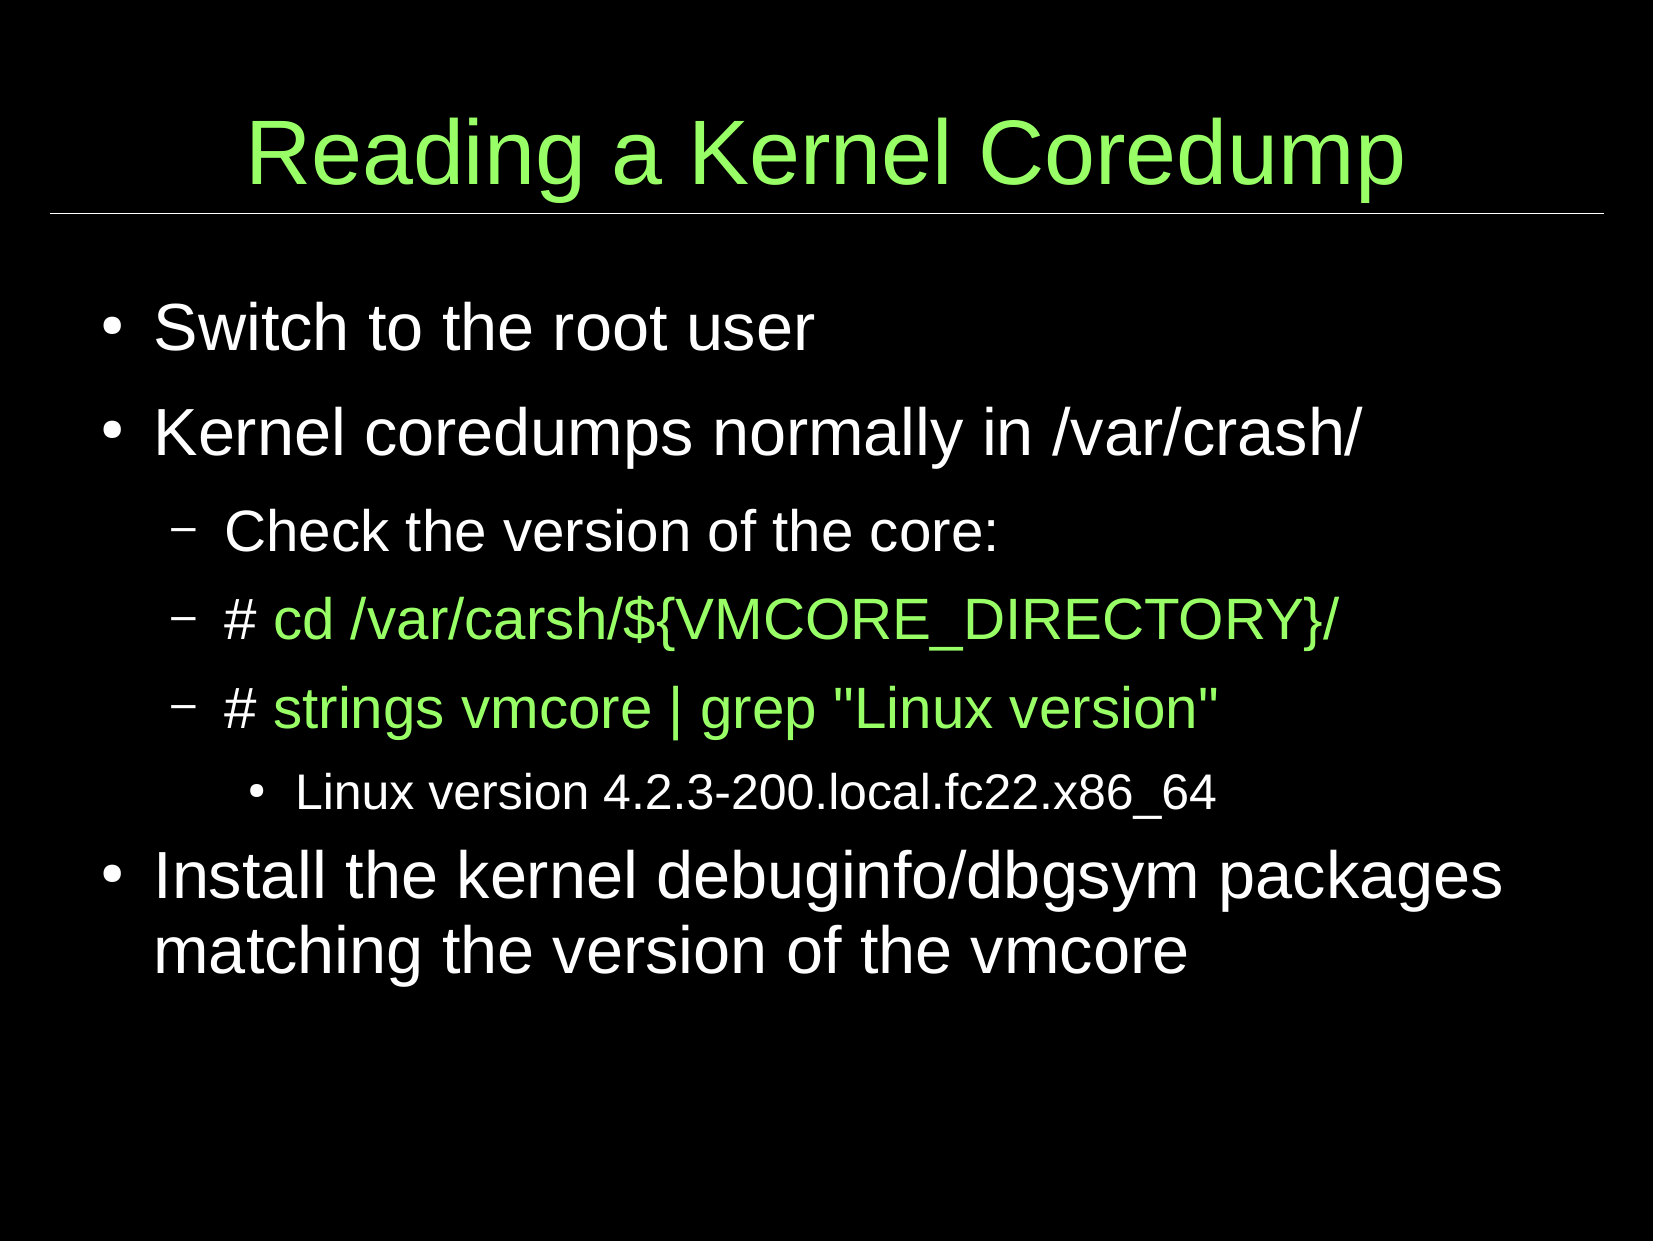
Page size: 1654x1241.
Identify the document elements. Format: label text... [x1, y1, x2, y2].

list Switch to the root user Kernel coredumps normally in /var/crash/ Check the version of the core: # cd /var/carsh/${VMCORE_DIRECTORY}/ # strings vmcore | grep "Linux version" Linux version 4.2.3-200.local.fc22.x86_64 Install the kernel debuginfo/dbgsym packages matching the version of the vmcore [82, 290, 1571, 1111]
title Reading a Kernel Coredump [82, 49, 1571, 257]
